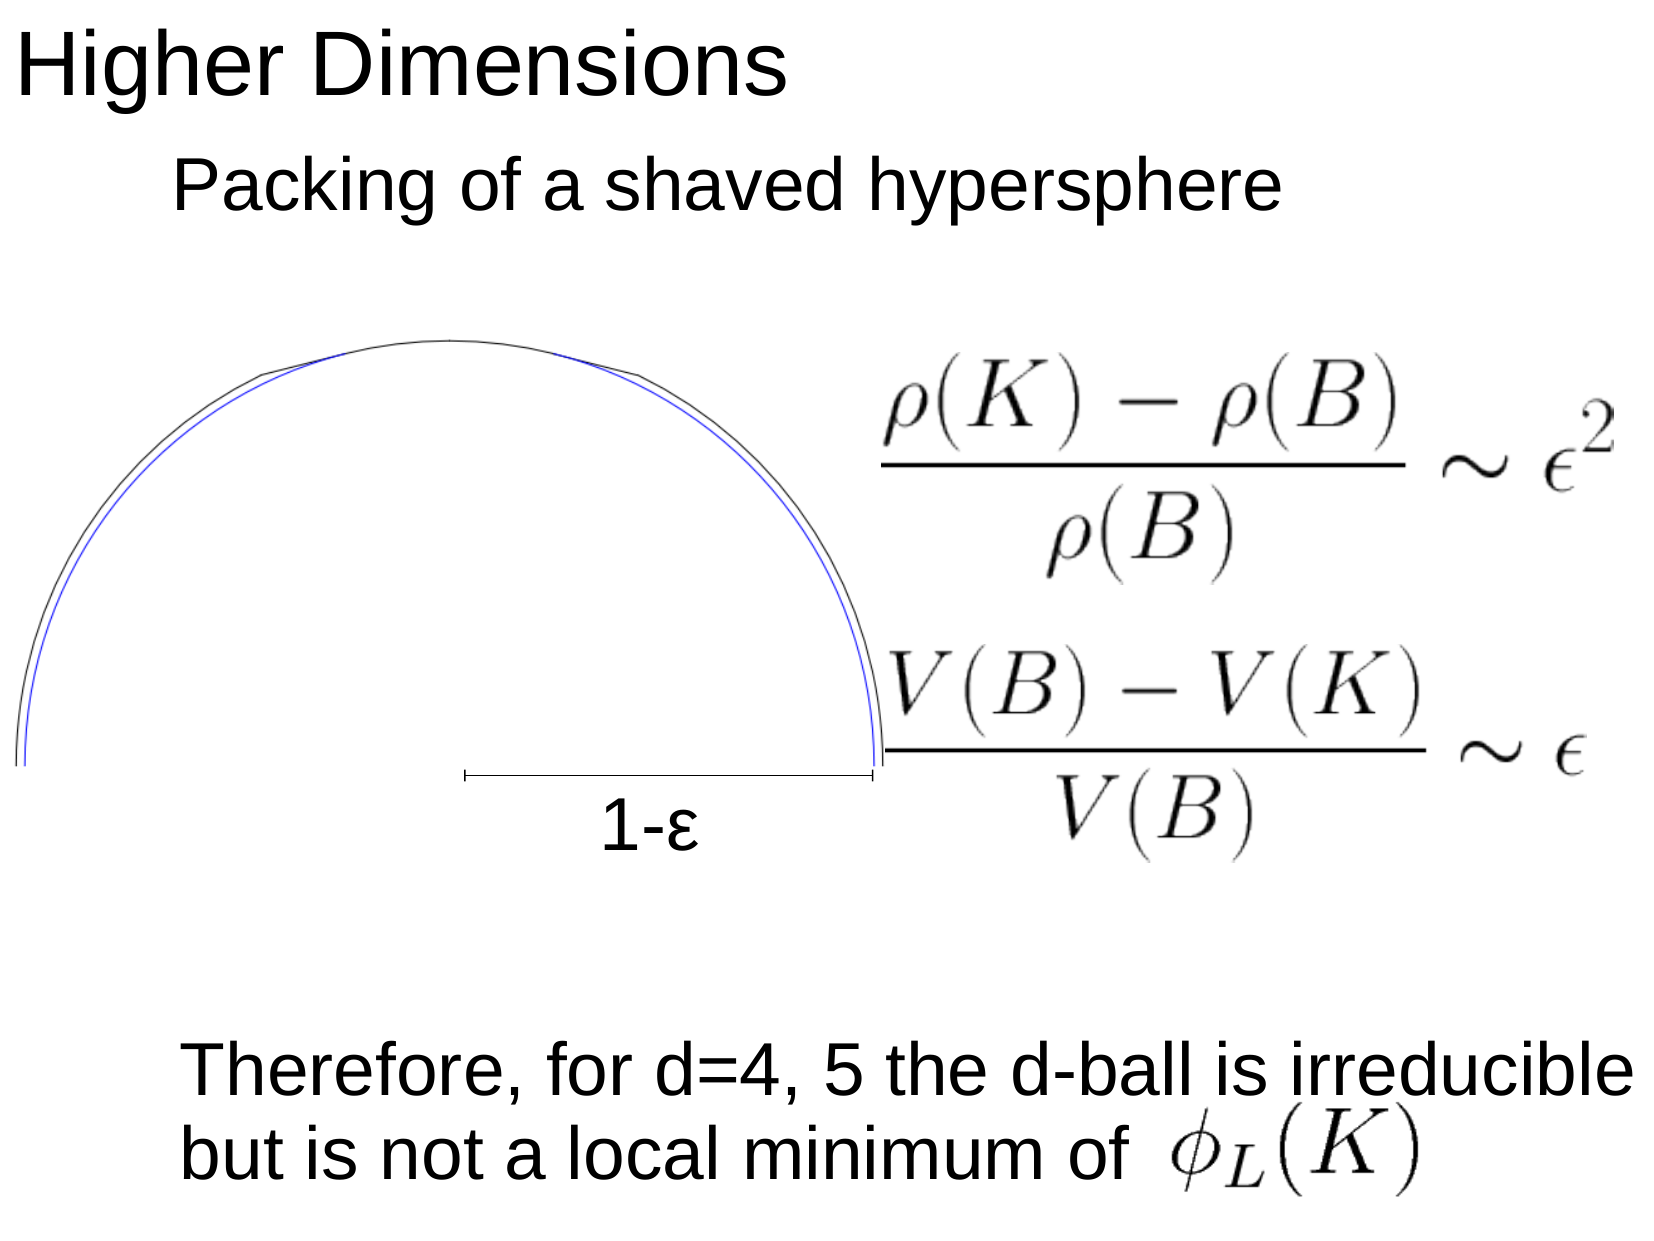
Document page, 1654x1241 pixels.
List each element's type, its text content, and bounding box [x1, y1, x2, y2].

text_box Higher Dimensions [0, 5, 1561, 123]
text_box Therefore, for d=4, 5 the d-ball is irreducible but is not a local minimum of [165, 1020, 1654, 1203]
picture [0, 323, 1614, 863]
text_box 1-ε [585, 775, 811, 881]
text_box Packing of a shaved hypersphere [156, 135, 1300, 241]
